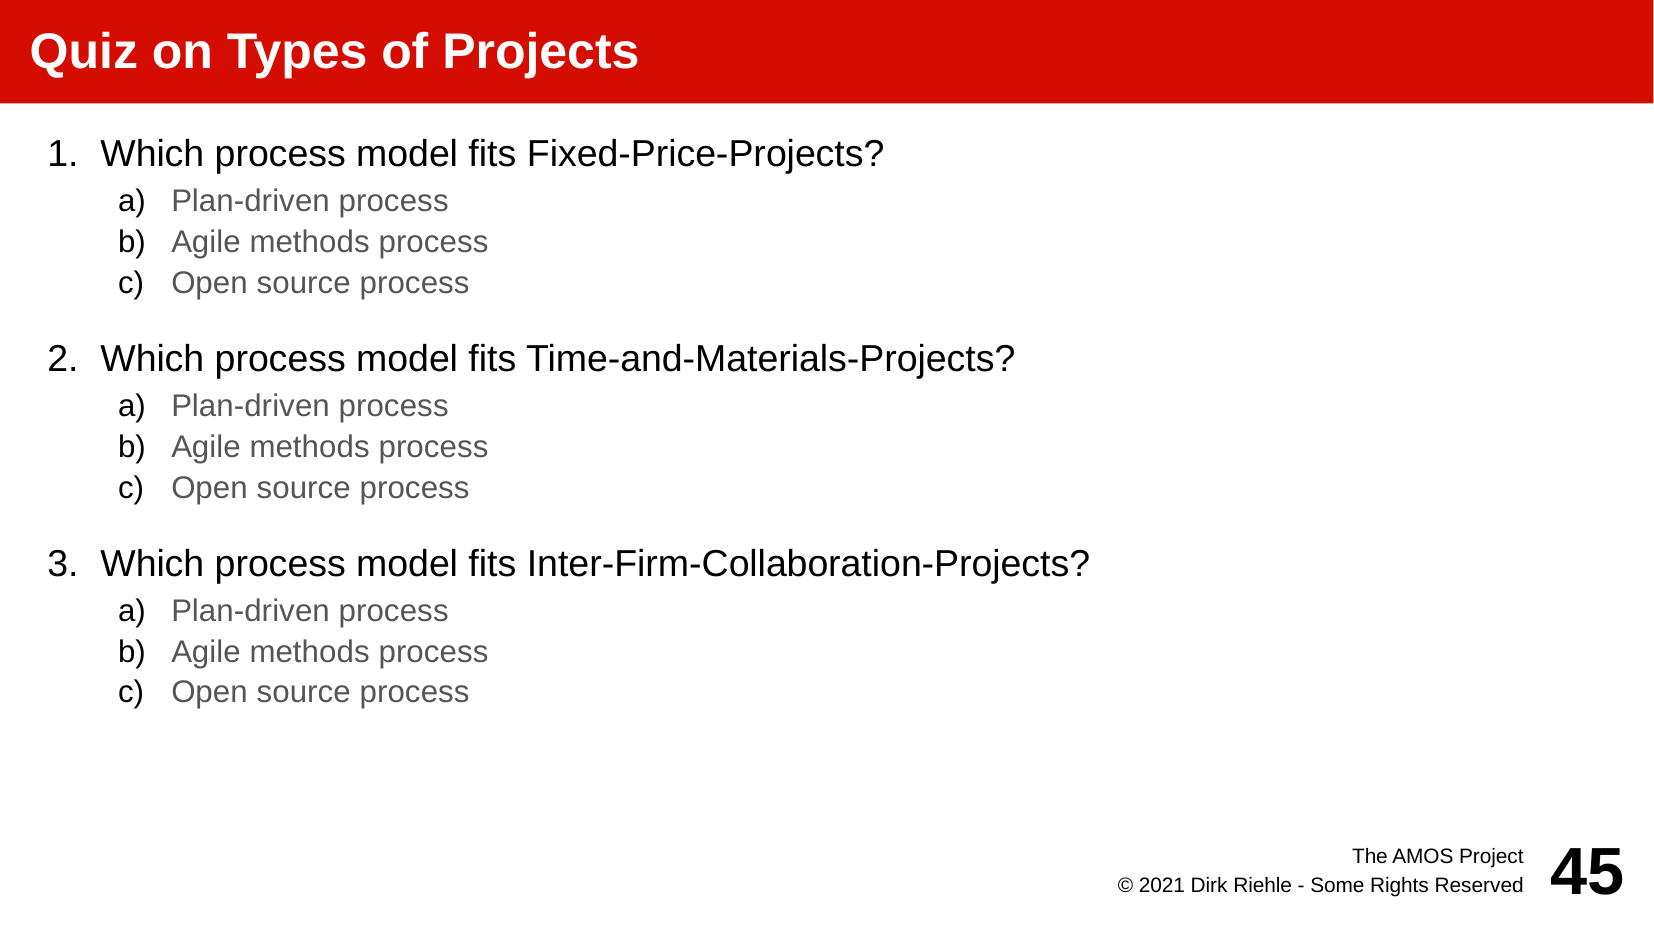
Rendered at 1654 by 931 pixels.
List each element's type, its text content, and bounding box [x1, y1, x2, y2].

title Quiz on Types of Projects [0, 0, 1654, 104]
list Which process model fits Fixed-Price-Projects? Plan-driven process Agile methods process Open source process Which process model fits Time-and-Materials-Projects? Plan-driven process Agile methods process Open source process Which process model fits Inter-Firm-Collaboration-Projects? Plan-driven process Agile methods process Open source process [29, 132, 1625, 813]
